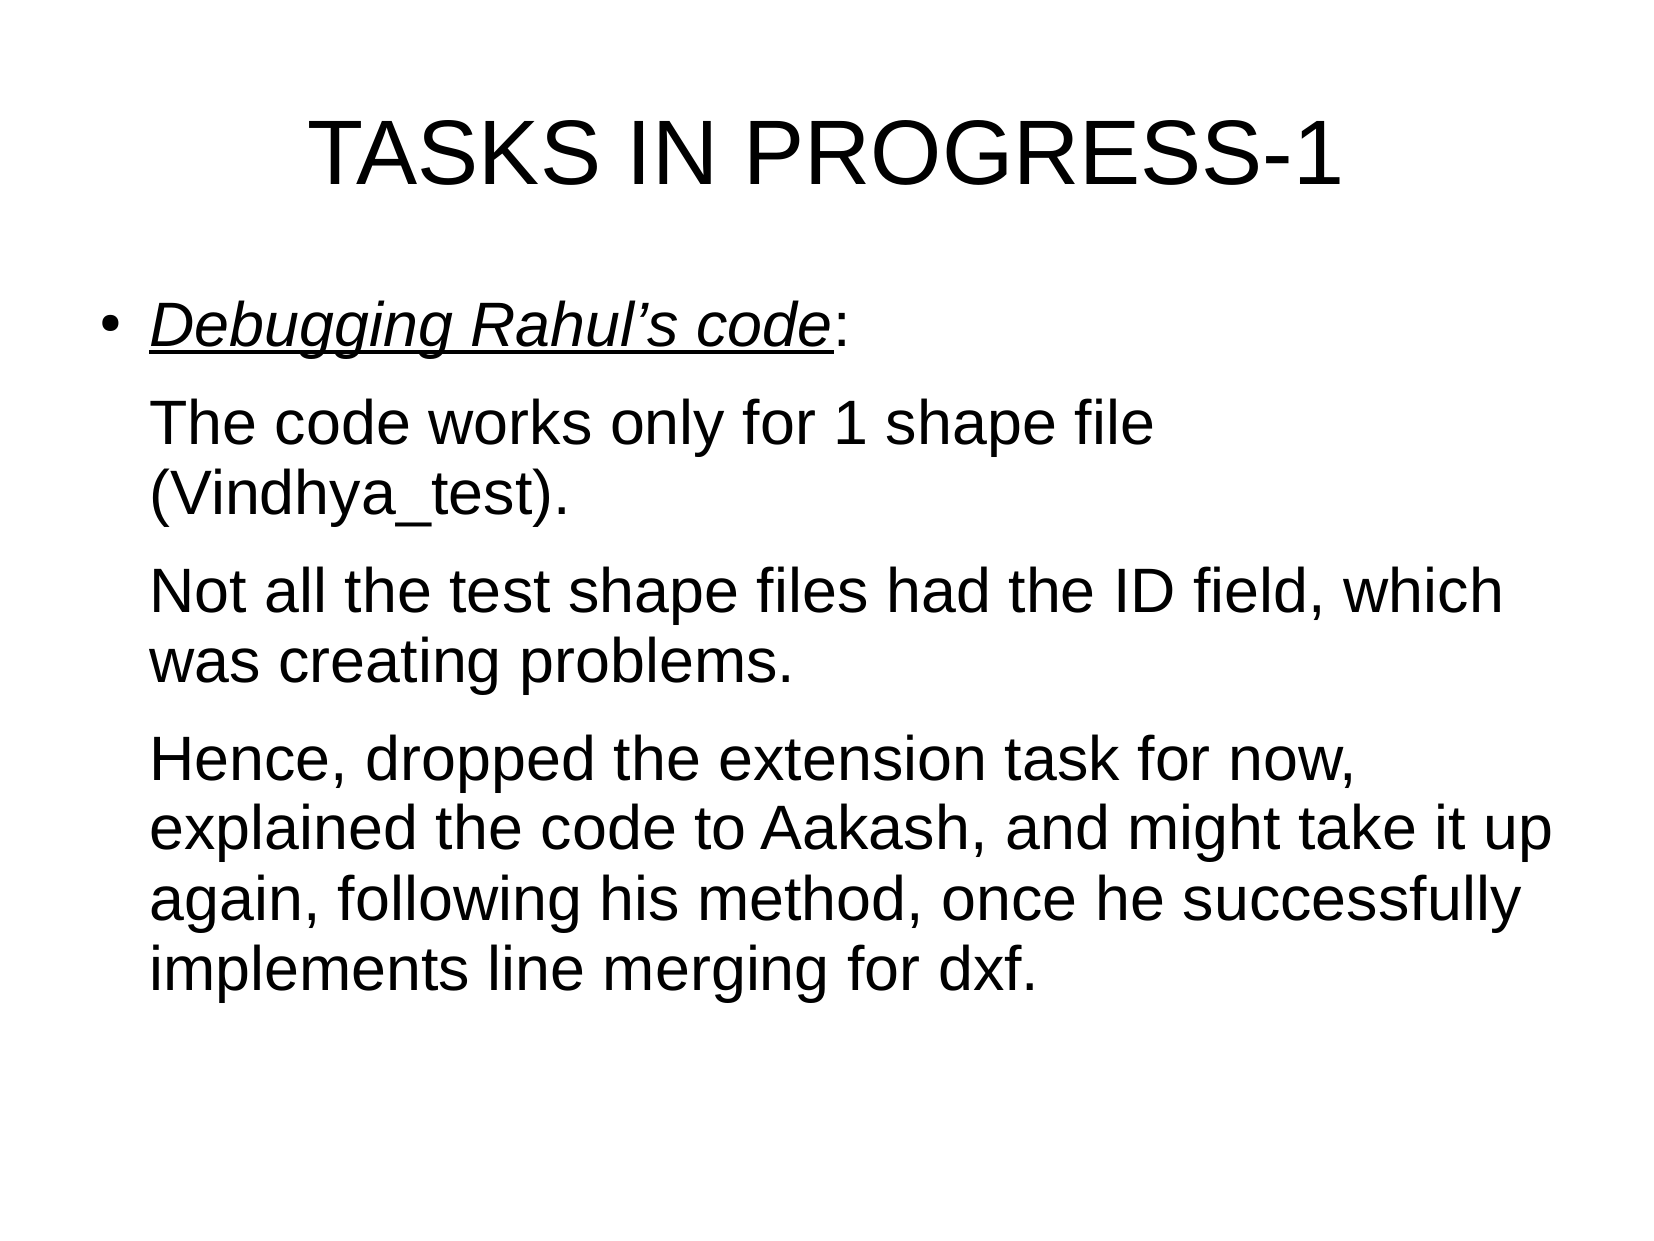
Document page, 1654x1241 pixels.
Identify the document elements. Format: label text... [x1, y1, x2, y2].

title TASKS IN PROGRESS-1 [82, 49, 1571, 257]
list Debugging Rahul’s code: The code works only for 1 shape file (Vindhya_test). Not all the test shape files had the ID field, which was creating problems. Hence, dropped the extension task for now, explained the code to Aakash, and might take it up again, following his method, once he successfully implements line merging for dxf. [82, 290, 1571, 1010]
